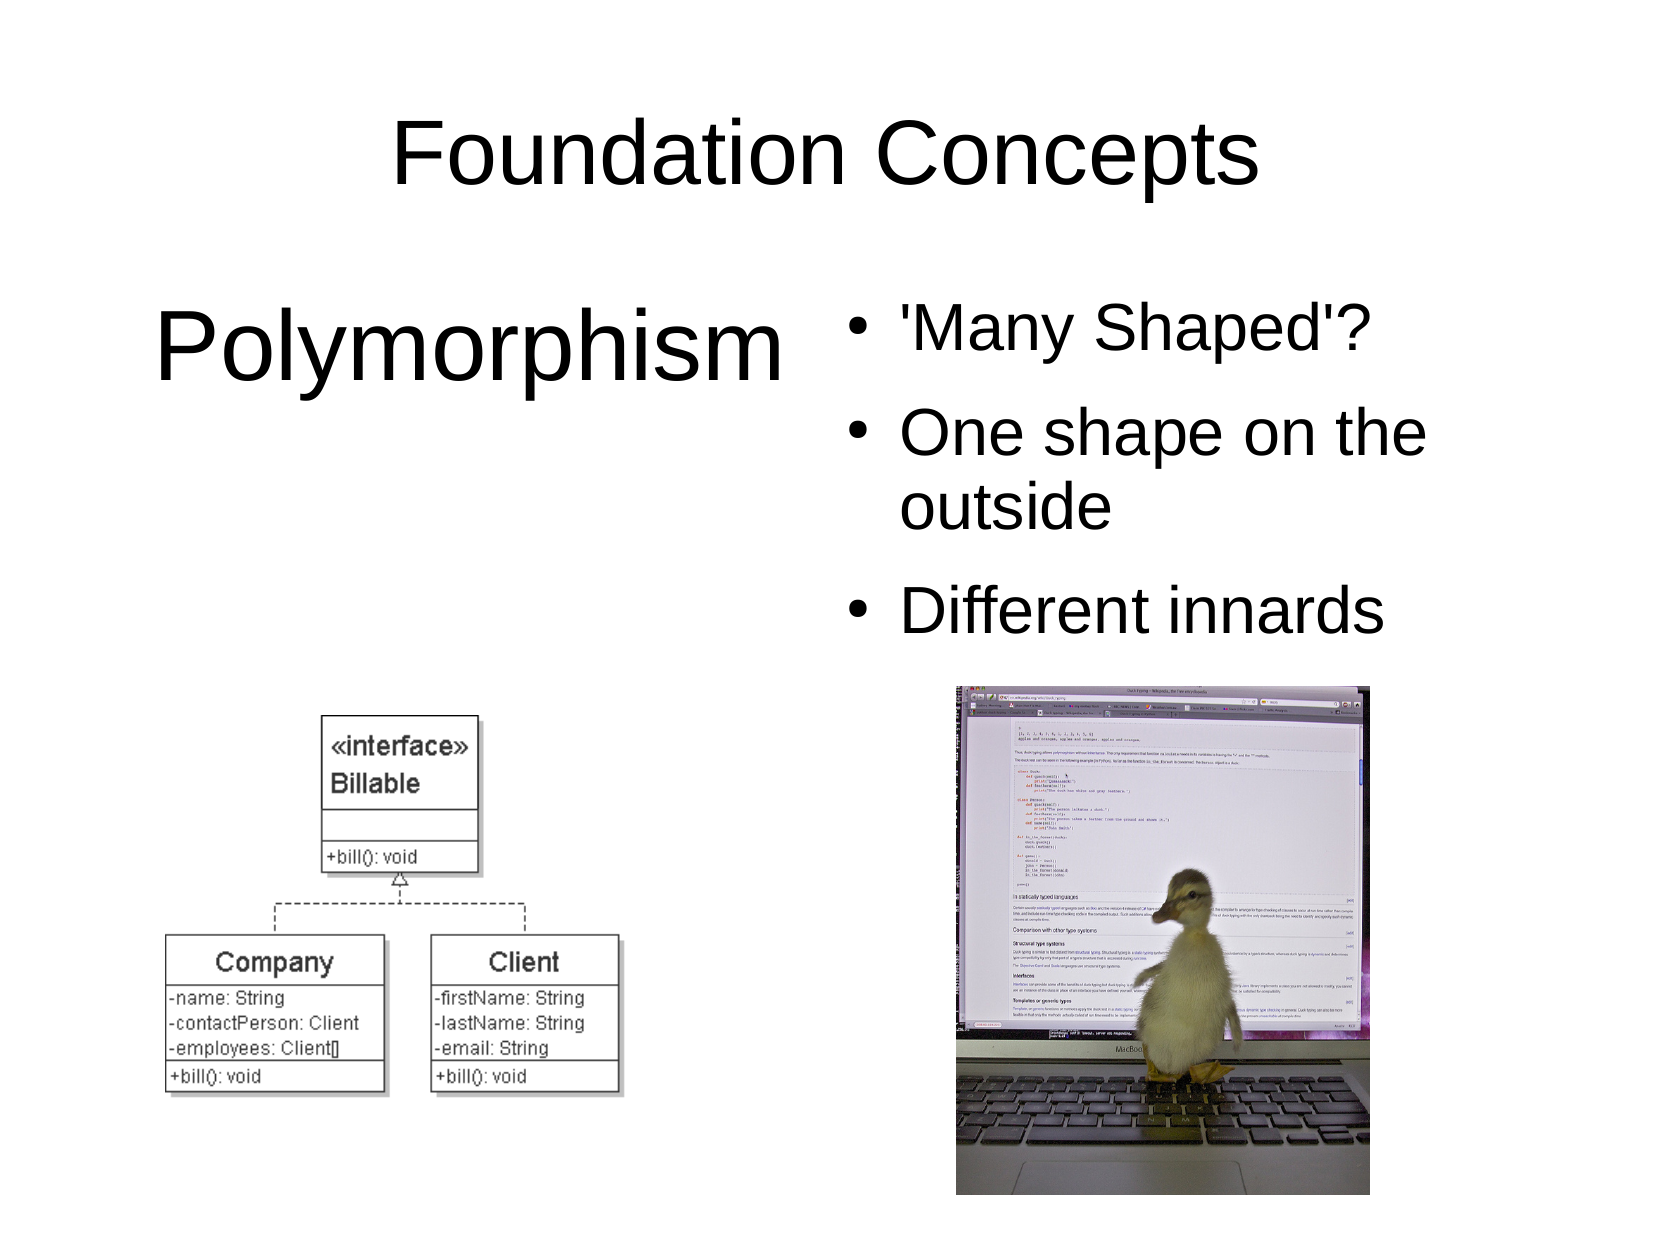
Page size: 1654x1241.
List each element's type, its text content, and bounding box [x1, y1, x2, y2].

list 'Many Shaped'? One shape on the outside Different innards [828, 290, 1539, 697]
list Polymorphism [82, 290, 793, 634]
picture [956, 686, 1370, 1195]
title Foundation Concepts [82, 49, 1571, 257]
picture [165, 715, 626, 1099]
